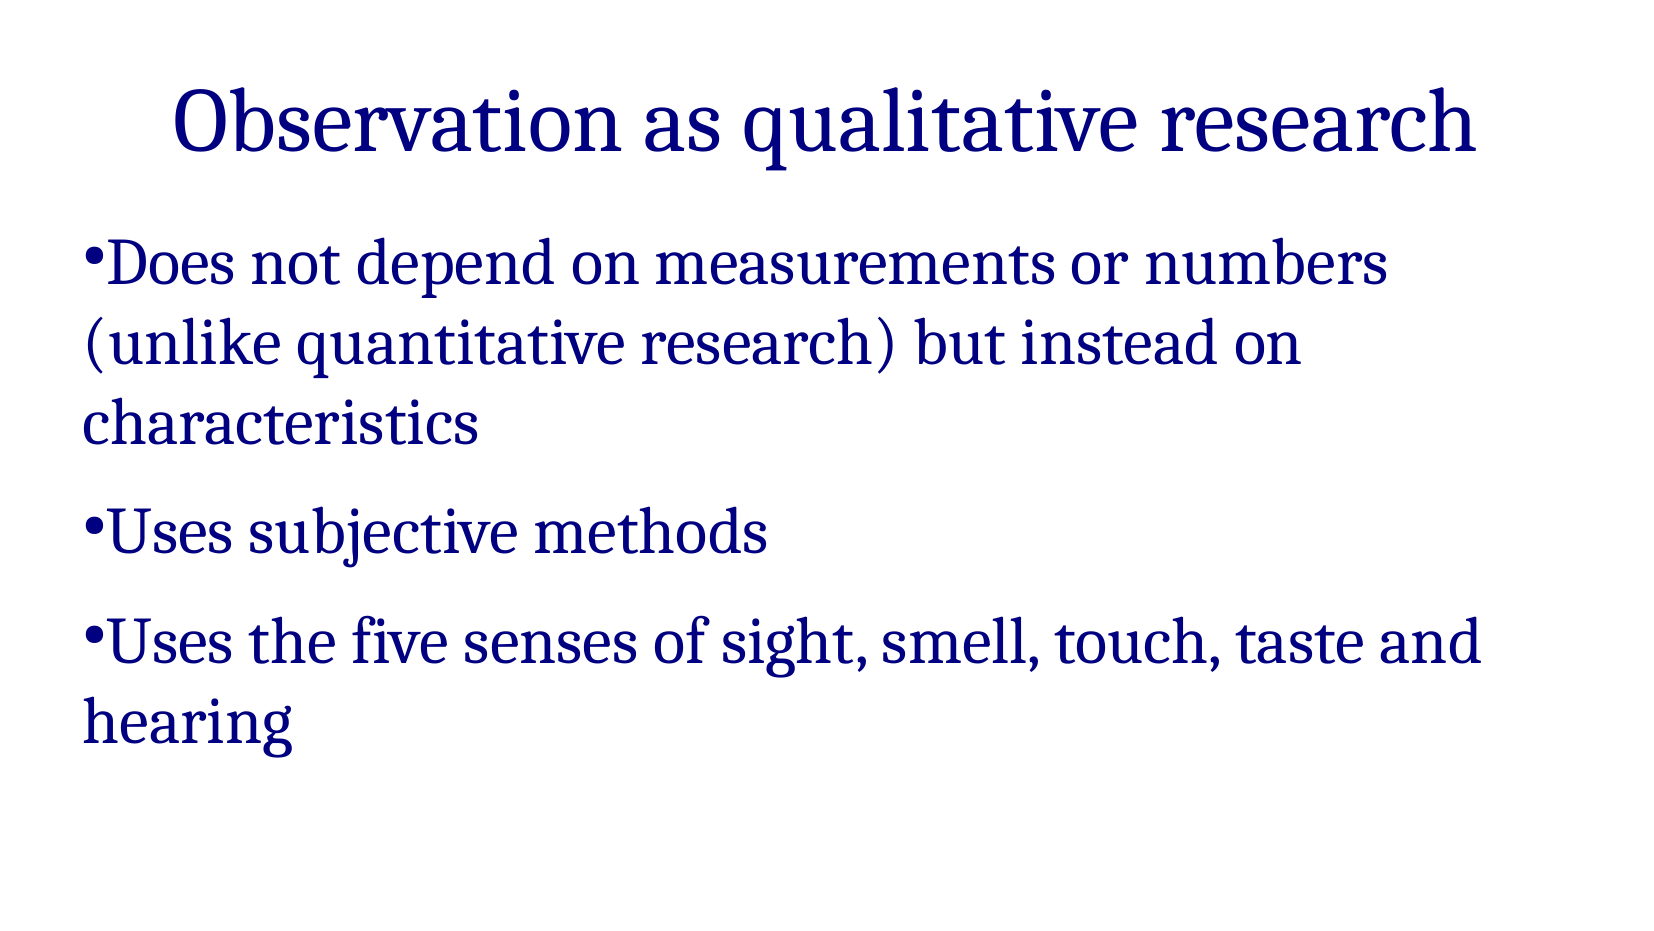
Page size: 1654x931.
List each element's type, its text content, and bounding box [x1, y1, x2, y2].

title Observation as qualitative research [82, 37, 1571, 193]
list Does not depend on measurements or numbers (unlike quantitative research) but instead on characteristics Uses subjective methods Uses the five senses of sight, smell, touch, taste and hearing [82, 217, 1571, 758]
